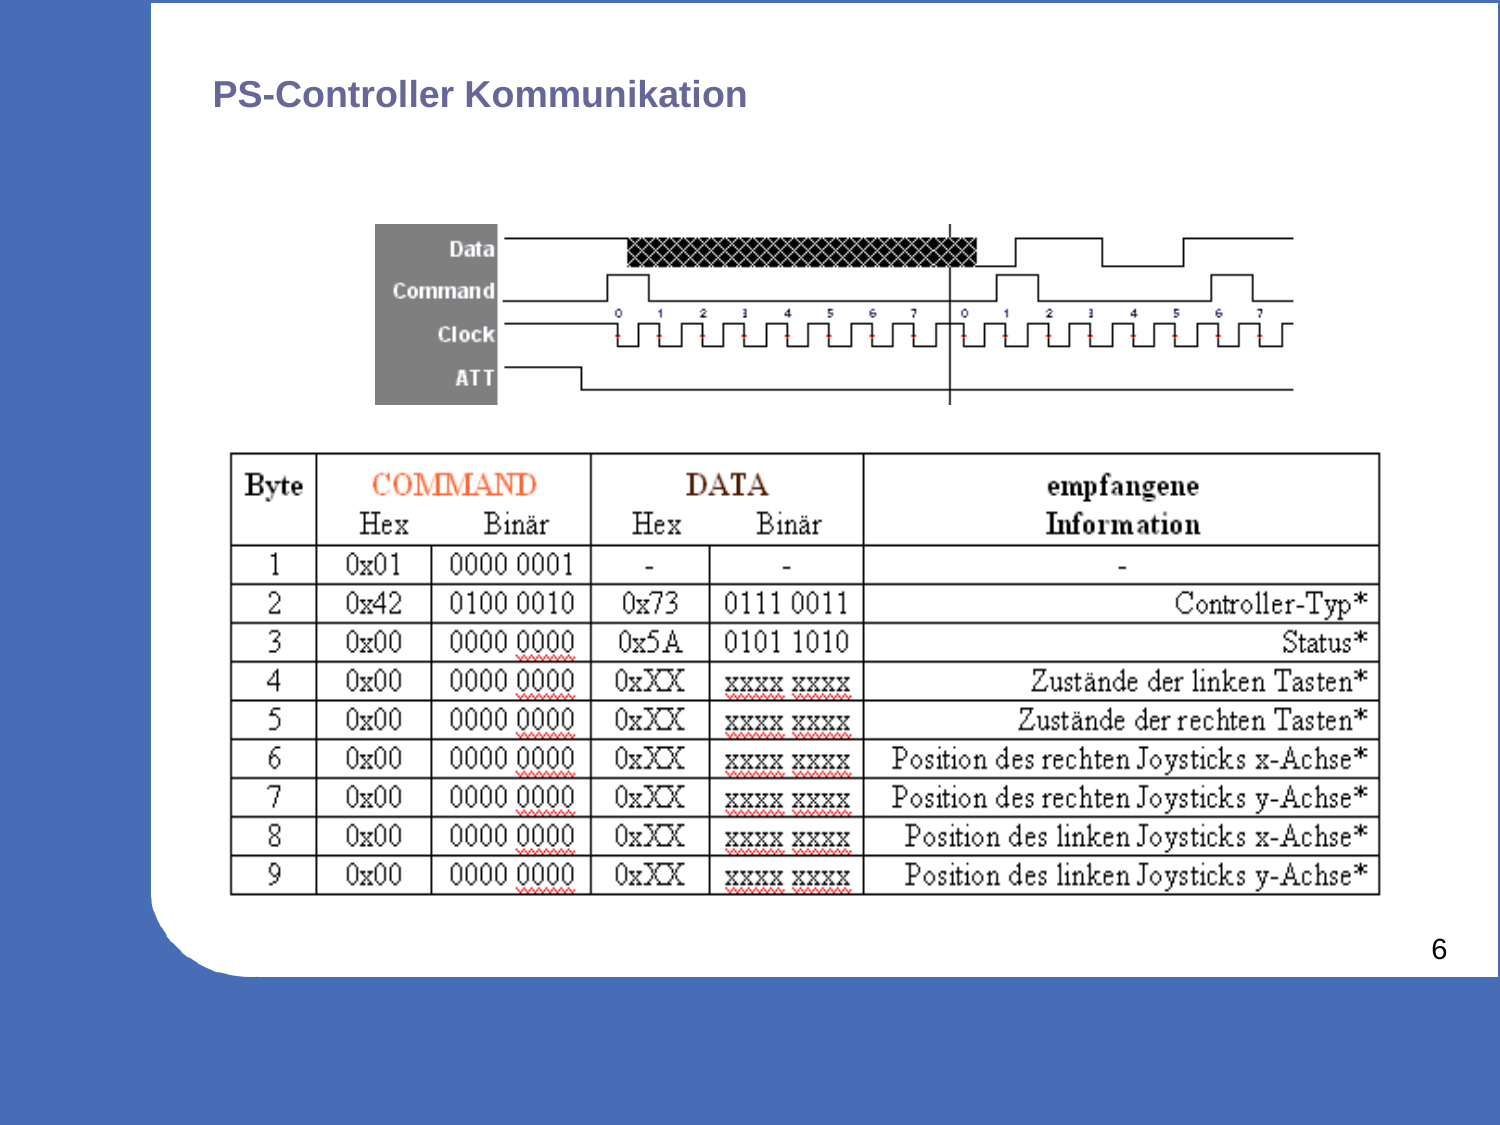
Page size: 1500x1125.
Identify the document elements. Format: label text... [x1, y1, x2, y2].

picture [0, 0, 1500, 1125]
title PS-Controller Kommunikation [212, 32, 1447, 156]
